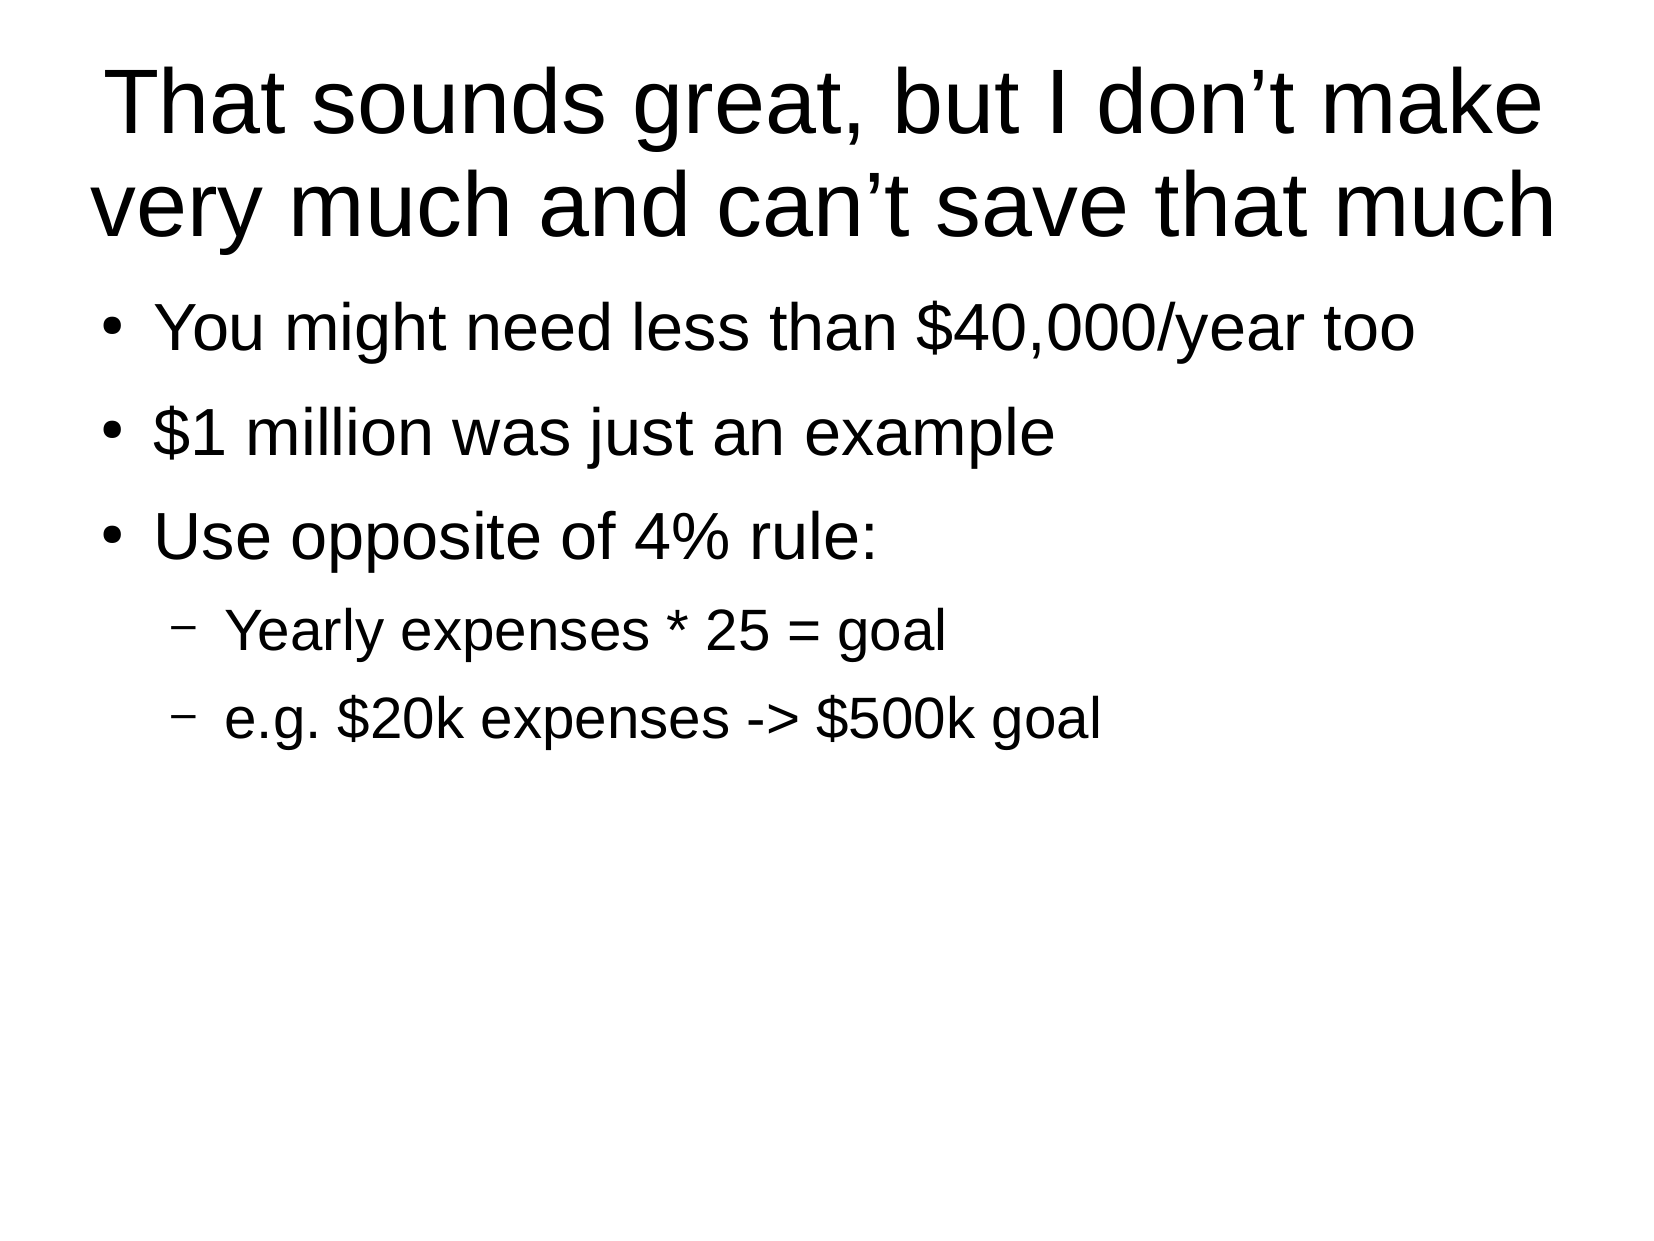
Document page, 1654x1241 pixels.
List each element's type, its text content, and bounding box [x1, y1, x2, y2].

title That sounds great, but I don’t make very much and can’t save that much [56, 0, 1594, 307]
list You might need less than $40,000/year too $1 million was just an example Use opposite of 4% rule: Yearly expenses * 25 = goal e.g. $20k expenses -> $500k goal [82, 290, 1571, 1201]
